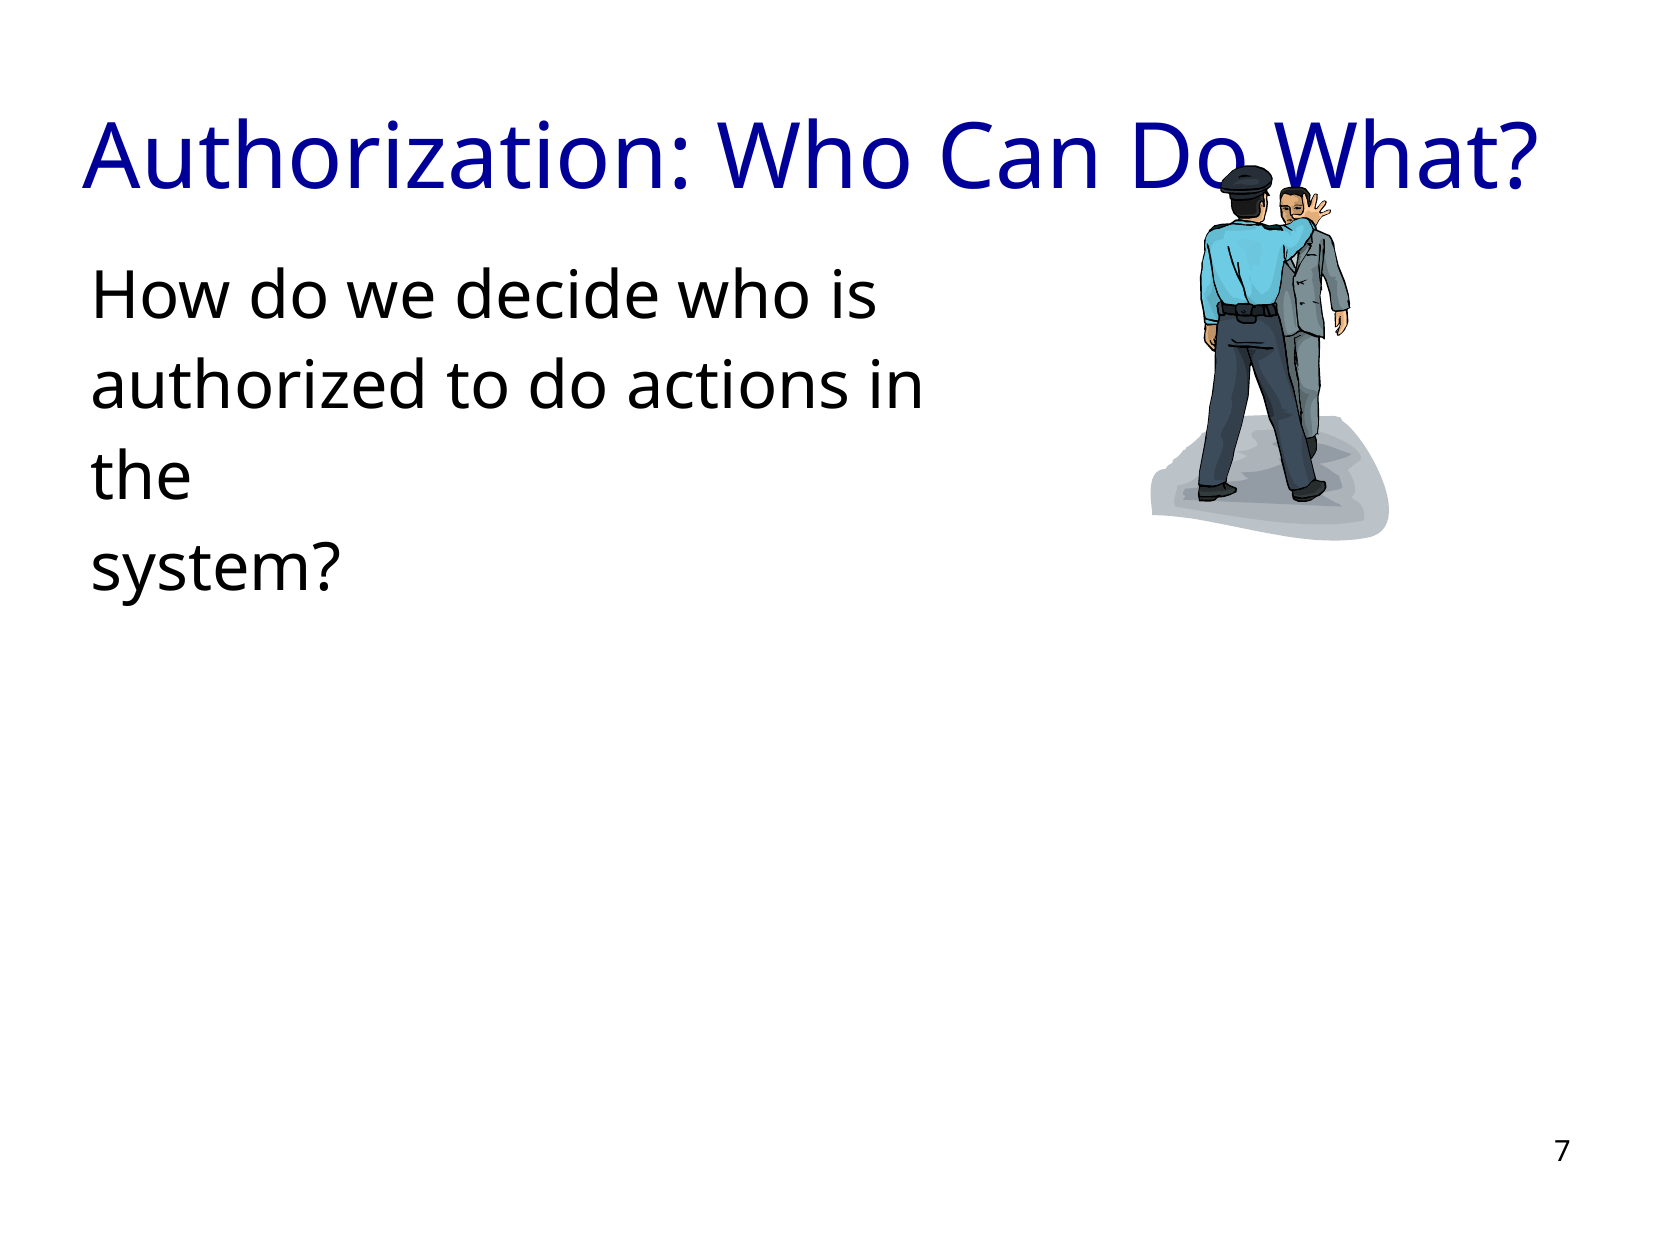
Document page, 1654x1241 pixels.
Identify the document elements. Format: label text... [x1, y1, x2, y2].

title Authorization: Who Can Do What? [82, 49, 1571, 257]
picture [1143, 165, 1418, 552]
list How do we decide who is authorized to do actions in the system? [54, 246, 1006, 1171]
